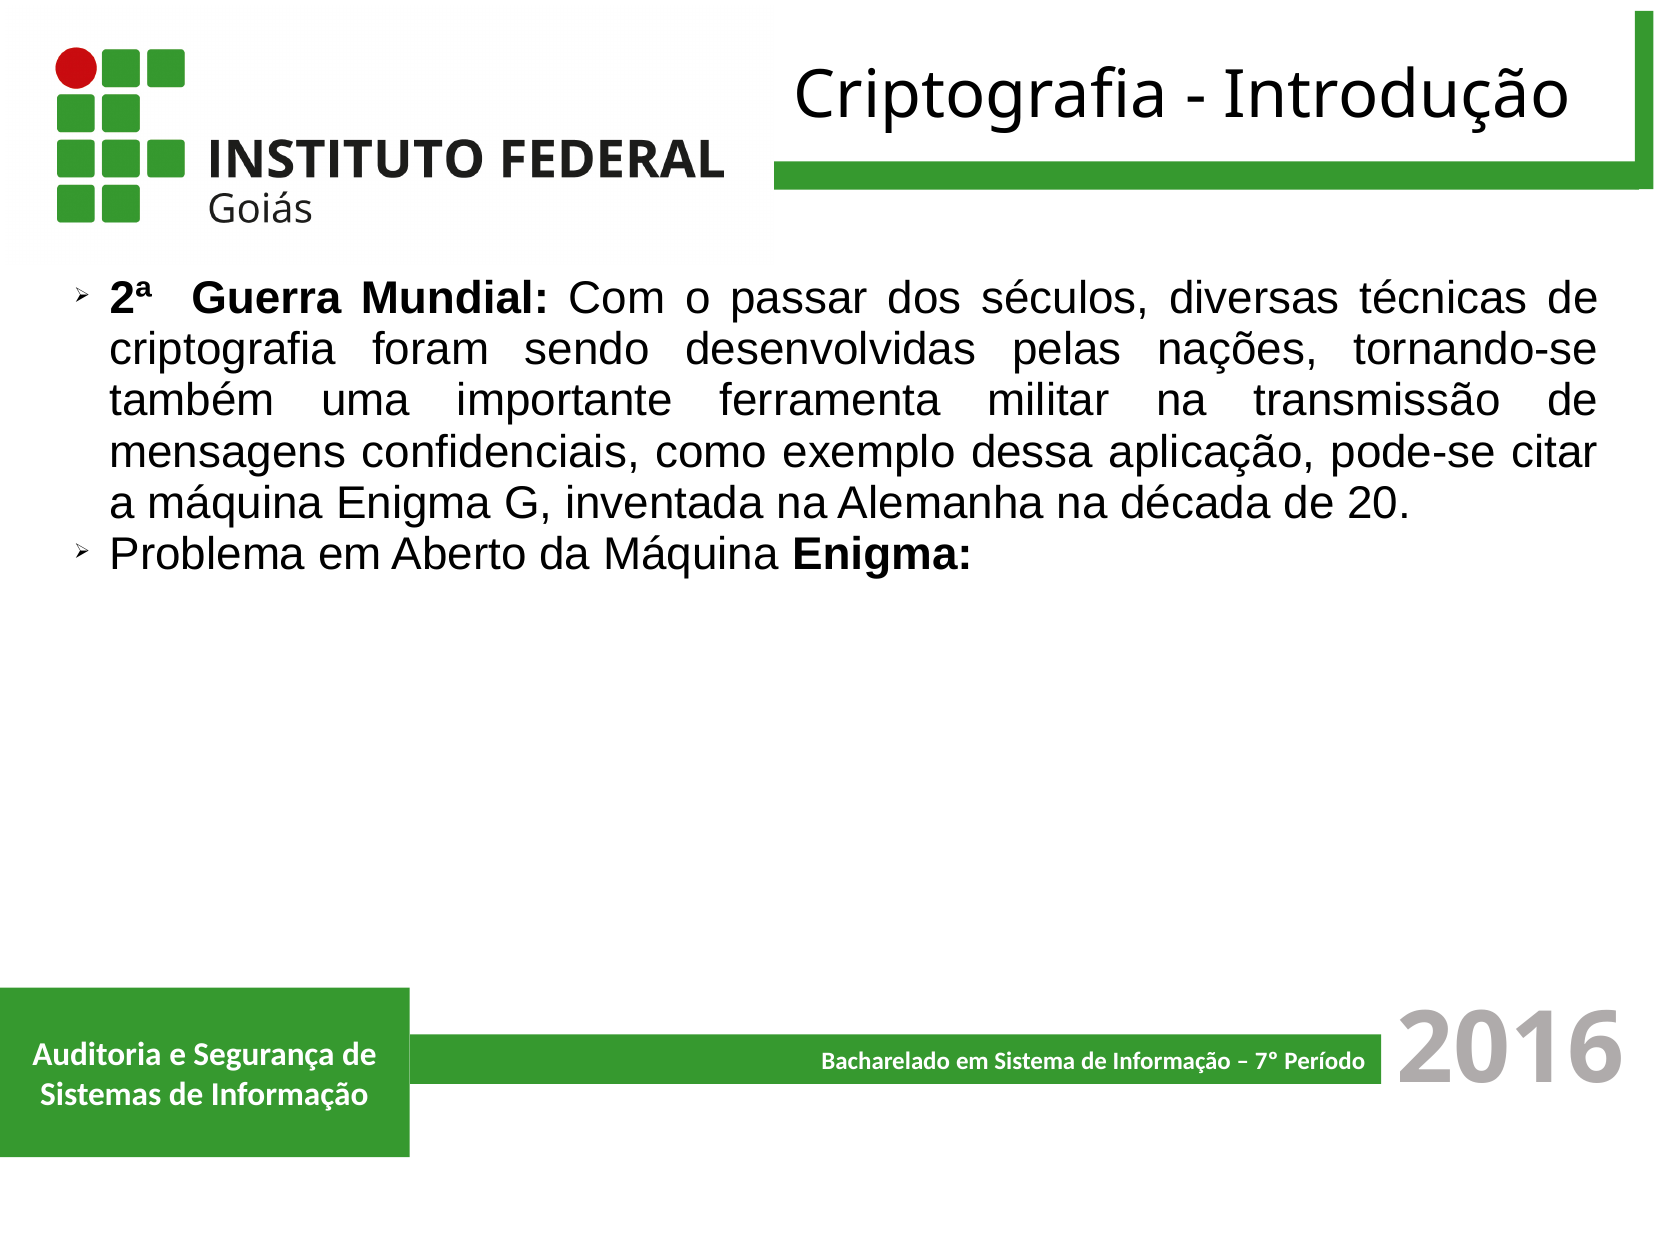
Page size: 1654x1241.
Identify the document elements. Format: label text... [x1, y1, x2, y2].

text_box [774, 10, 1654, 190]
text_box Criptografia - Introdução [836, 42, 1587, 138]
picture [5, 5, 774, 265]
text_box 2ª Guerra Mundial: Com o passar dos séculos, diversas técnicas de criptografia foram sendo desenvolvidas pelas nações, tornando-se também uma importante ferramenta militar na transmissão de mensagens confidenciais, como exemplo dessa aplicação, pode-se citar a máquina Enigma G, inventada na Alemanha na década de 20. Problema em Aberto da Máquina Enigma: [59, 264, 1615, 940]
text_box 2016 [1381, 975, 1648, 1125]
text_box Auditoria e Segurança de Sistemas de Informação [0, 987, 410, 1158]
text_box Bacharelado em Sistema de Informação – 7º Período [410, 1034, 1382, 1084]
